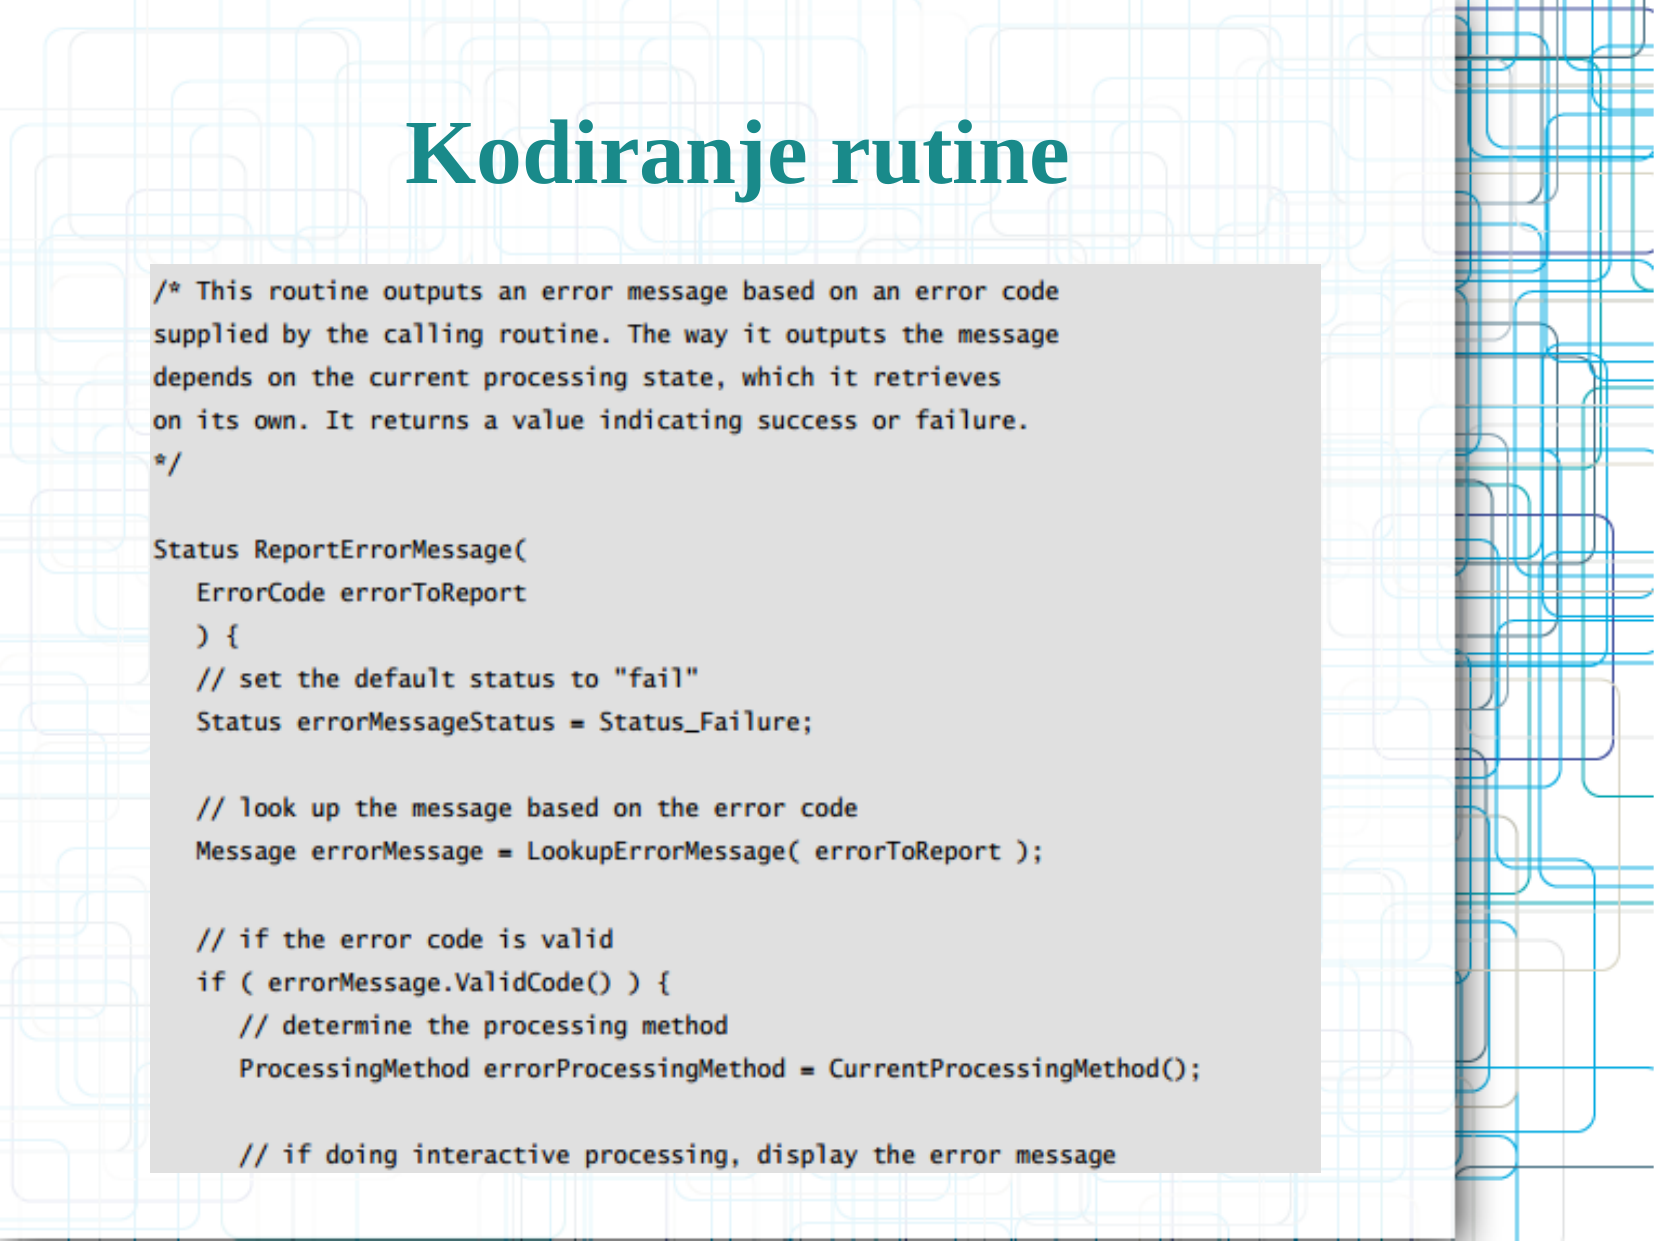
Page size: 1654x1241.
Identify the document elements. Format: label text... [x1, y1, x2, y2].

picture [0, 0, 1654, 1241]
title Kodiranje rutine [59, 49, 1418, 257]
